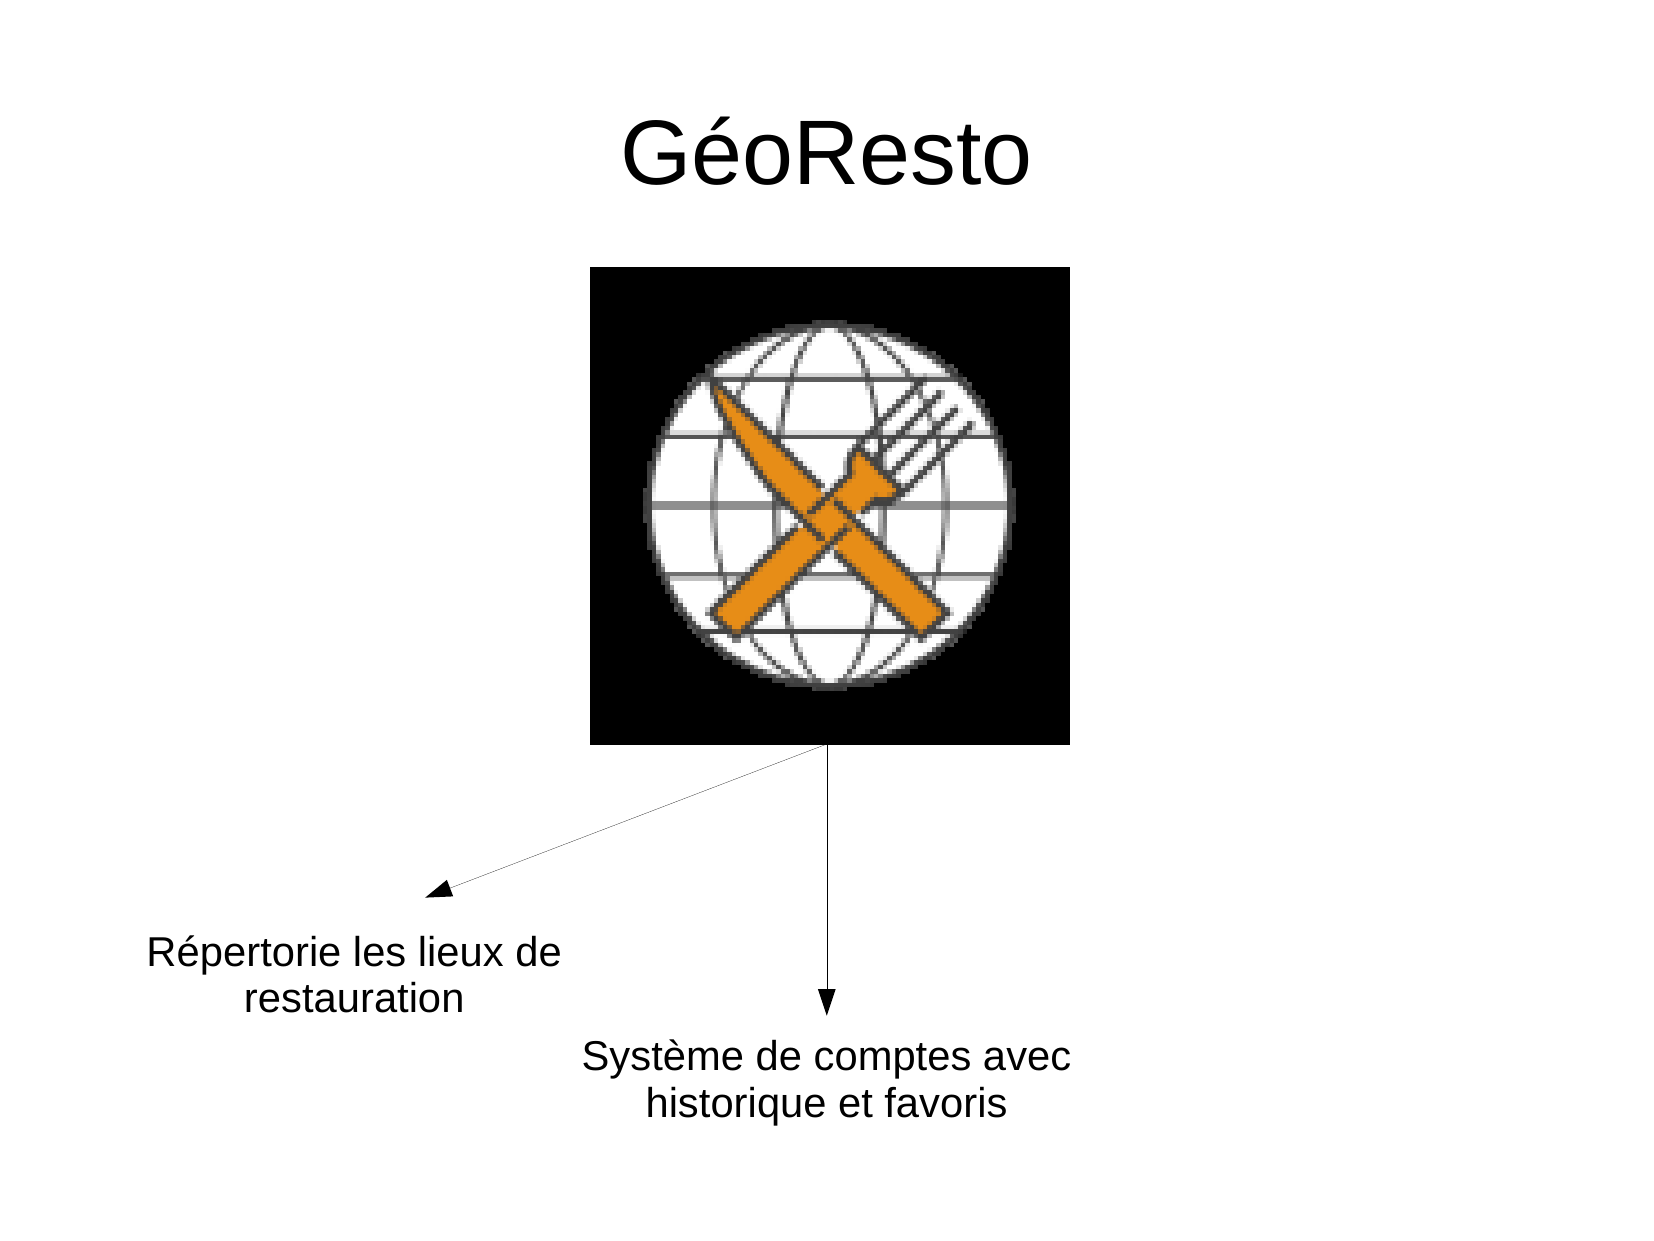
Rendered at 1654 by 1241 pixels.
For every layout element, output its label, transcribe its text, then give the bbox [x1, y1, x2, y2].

text_box Système de comptes avec historique et favoris [566, 1025, 1099, 1134]
picture [590, 267, 1070, 745]
title GéoResto [82, 49, 1571, 257]
text_box Répertorie les lieux de restauration [59, 921, 650, 1063]
